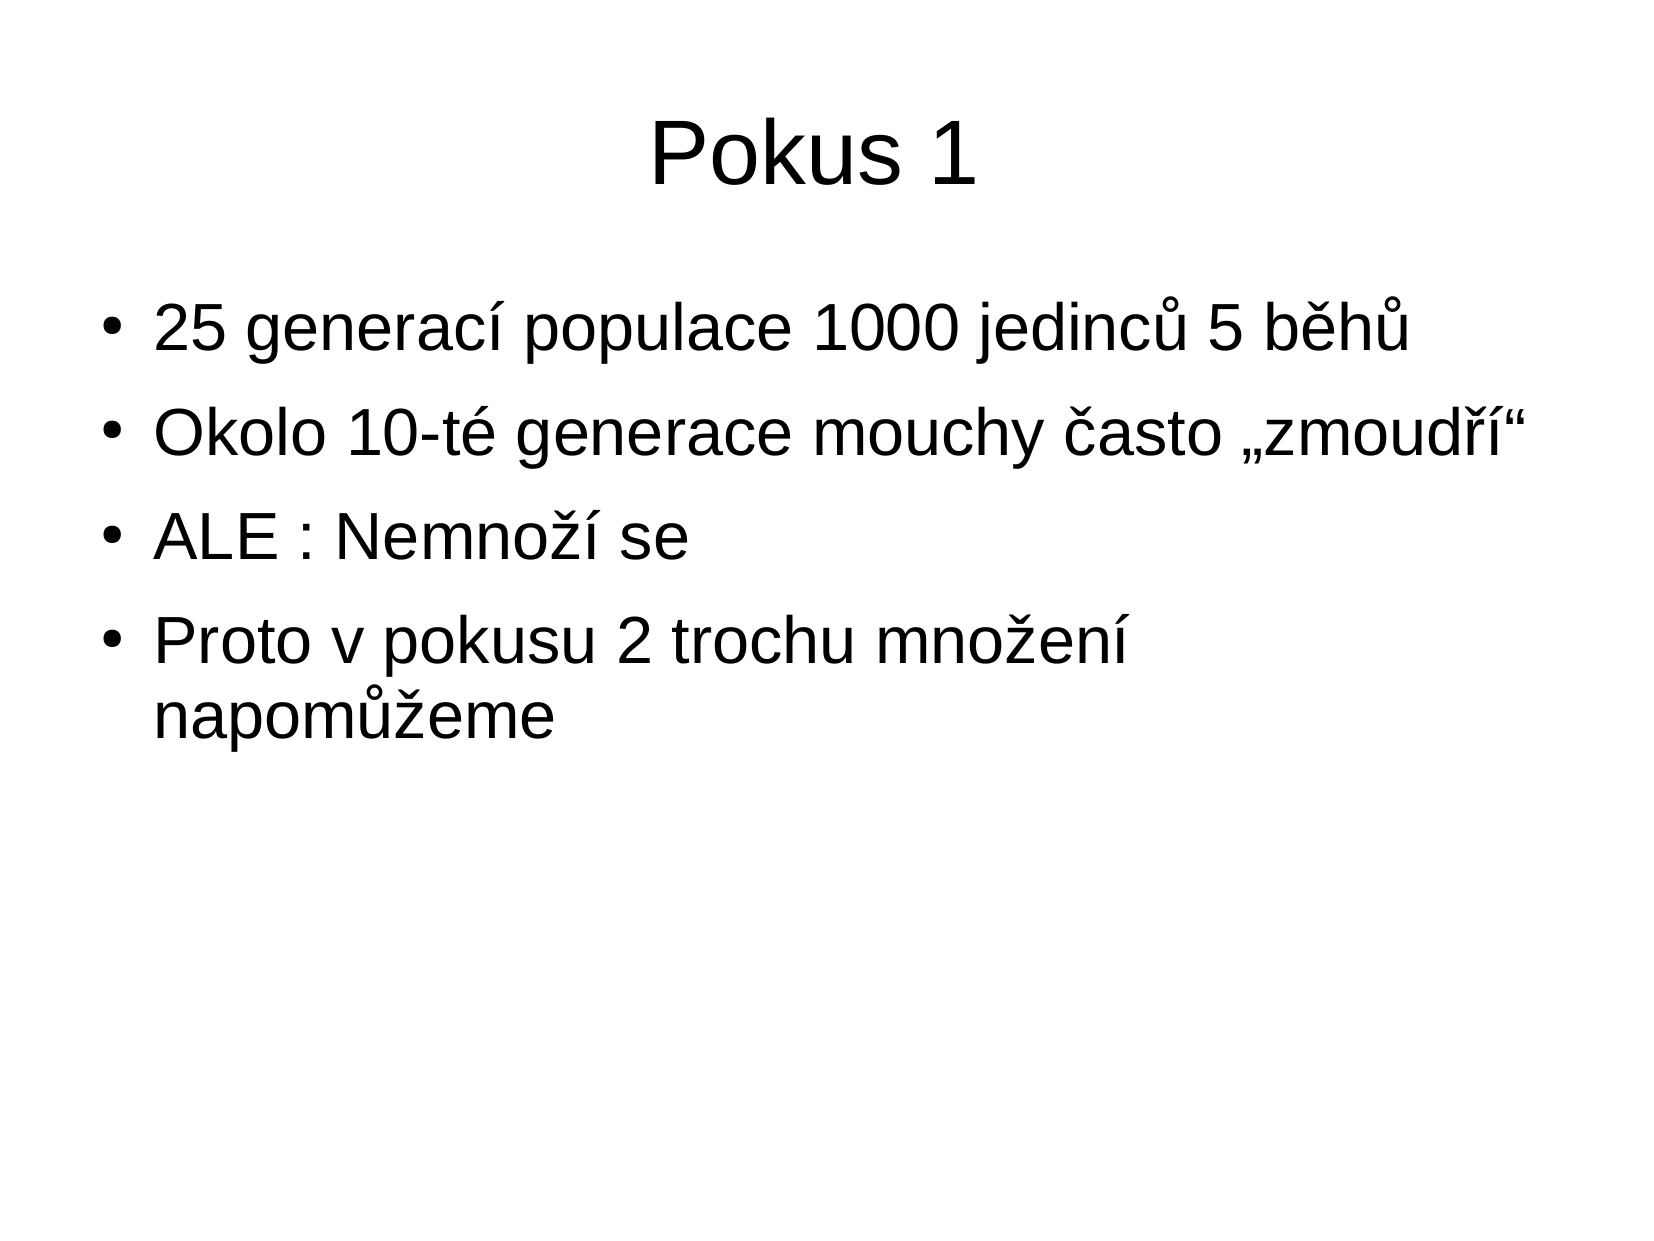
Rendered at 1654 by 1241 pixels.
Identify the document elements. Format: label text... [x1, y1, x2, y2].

list 25 generací populace 1000 jedinců 5 běhů Okolo 10-té generace mouchy často „zmoudří“ ALE : Nemnoží se Proto v pokusu 2 trochu množení napomůžeme [82, 290, 1538, 1010]
title Pokus 1 [82, 49, 1571, 257]
